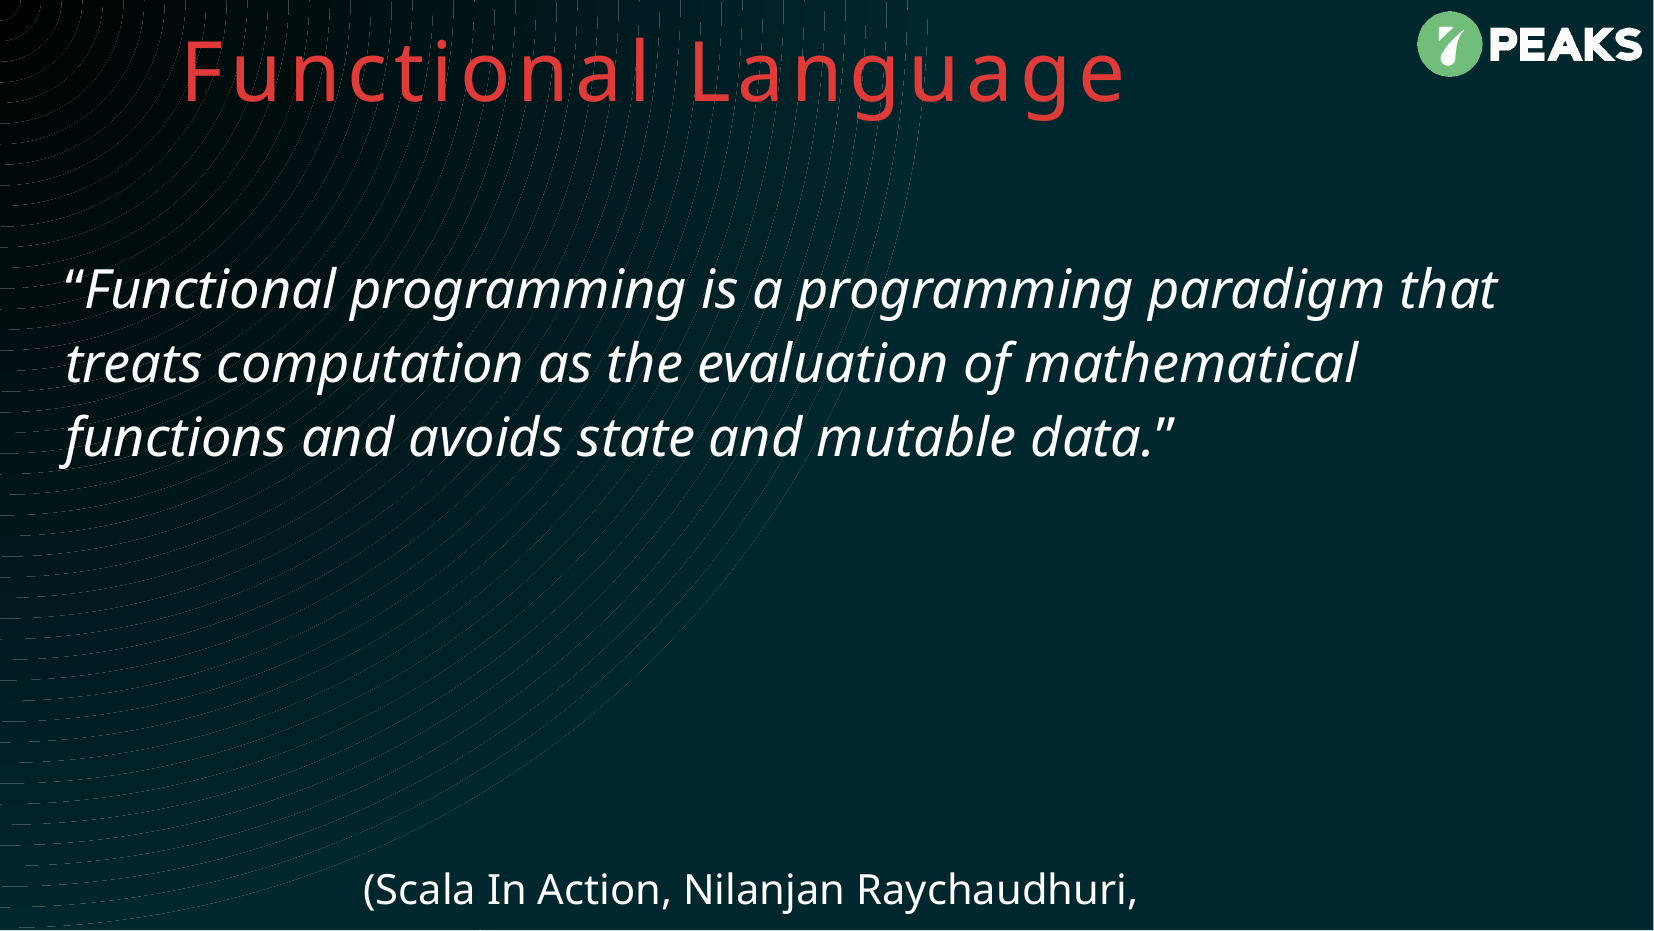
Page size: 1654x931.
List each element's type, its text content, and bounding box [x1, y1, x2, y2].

text_box Functional Language [165, 4, 1312, 154]
picture [1417, 11, 1642, 77]
text_box “Functional programming is a programming paradigm that treats computation as the evaluation of mathematical functions and avoids state and mutable data.” [50, 242, 1604, 688]
text_box (Scala In Action, Nilanjan Raychaudhuri, Manning) [348, 852, 1306, 928]
